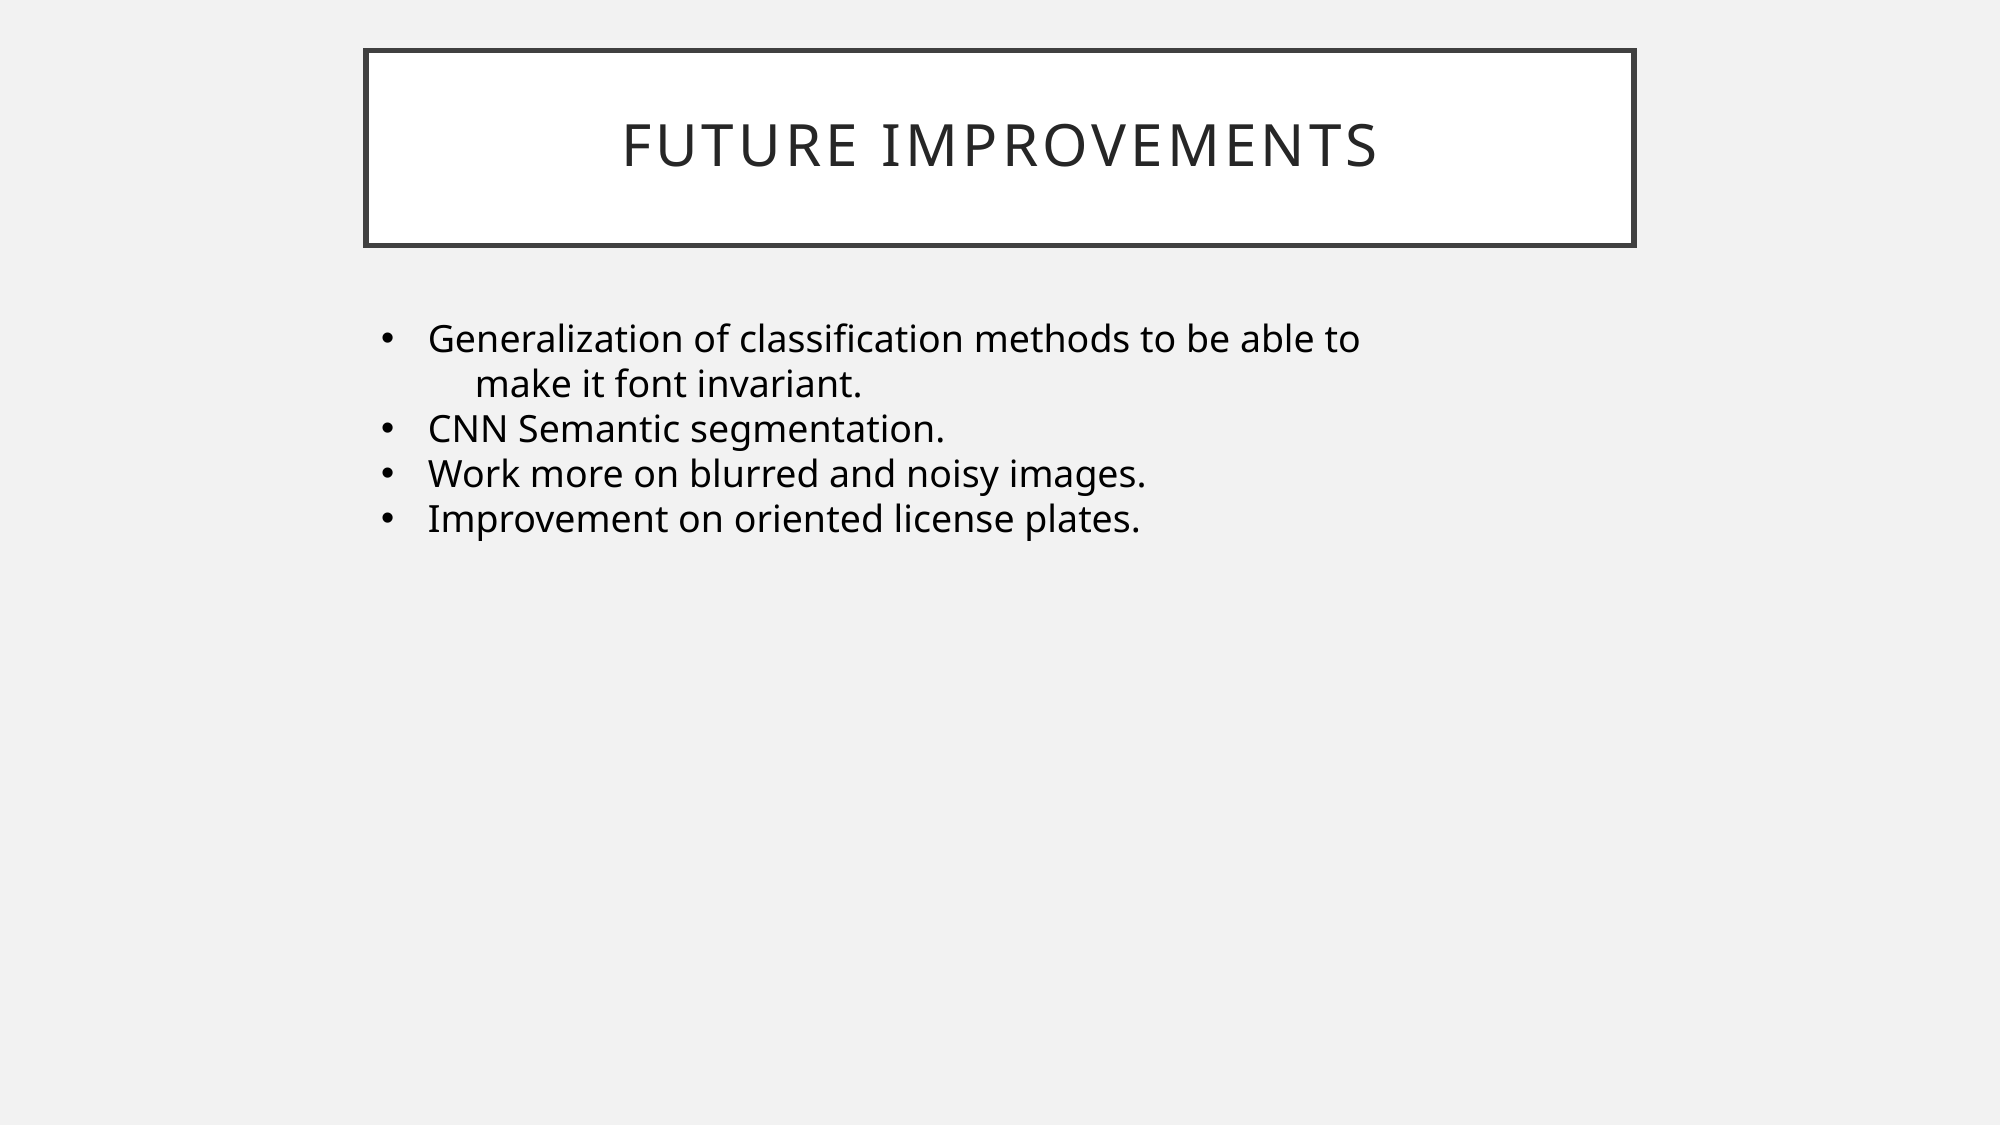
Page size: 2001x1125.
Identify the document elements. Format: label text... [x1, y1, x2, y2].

text_box Generalization of classification methods to be able to make it font invariant. CNN Semantic segmentation. Work more on blurred and noisy images. Improvement on oriented license plates. [366, 307, 1404, 596]
title Future improvements [366, 50, 1634, 246]
